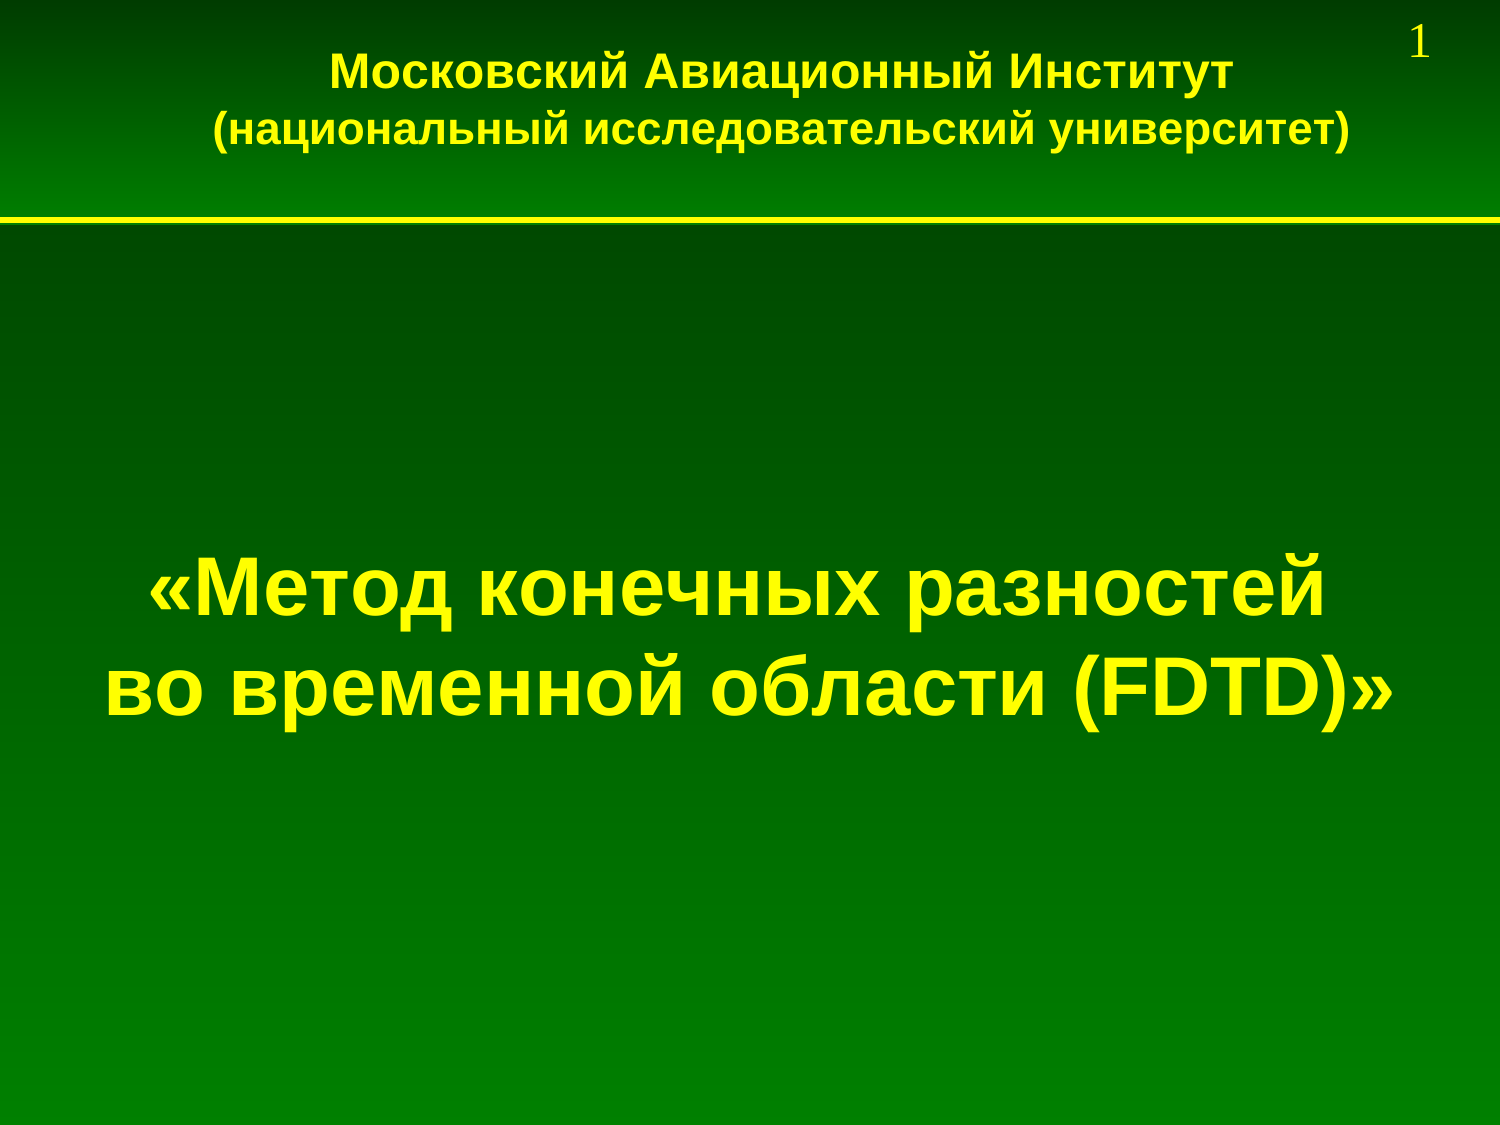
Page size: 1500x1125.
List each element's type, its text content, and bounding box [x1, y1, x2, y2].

text_box Московский Авиационный Институт (национальный исследовательский университет) [153, 31, 1411, 162]
text_box «Метод конечных разностей во временной области (FDTD)» [0, 432, 1500, 832]
